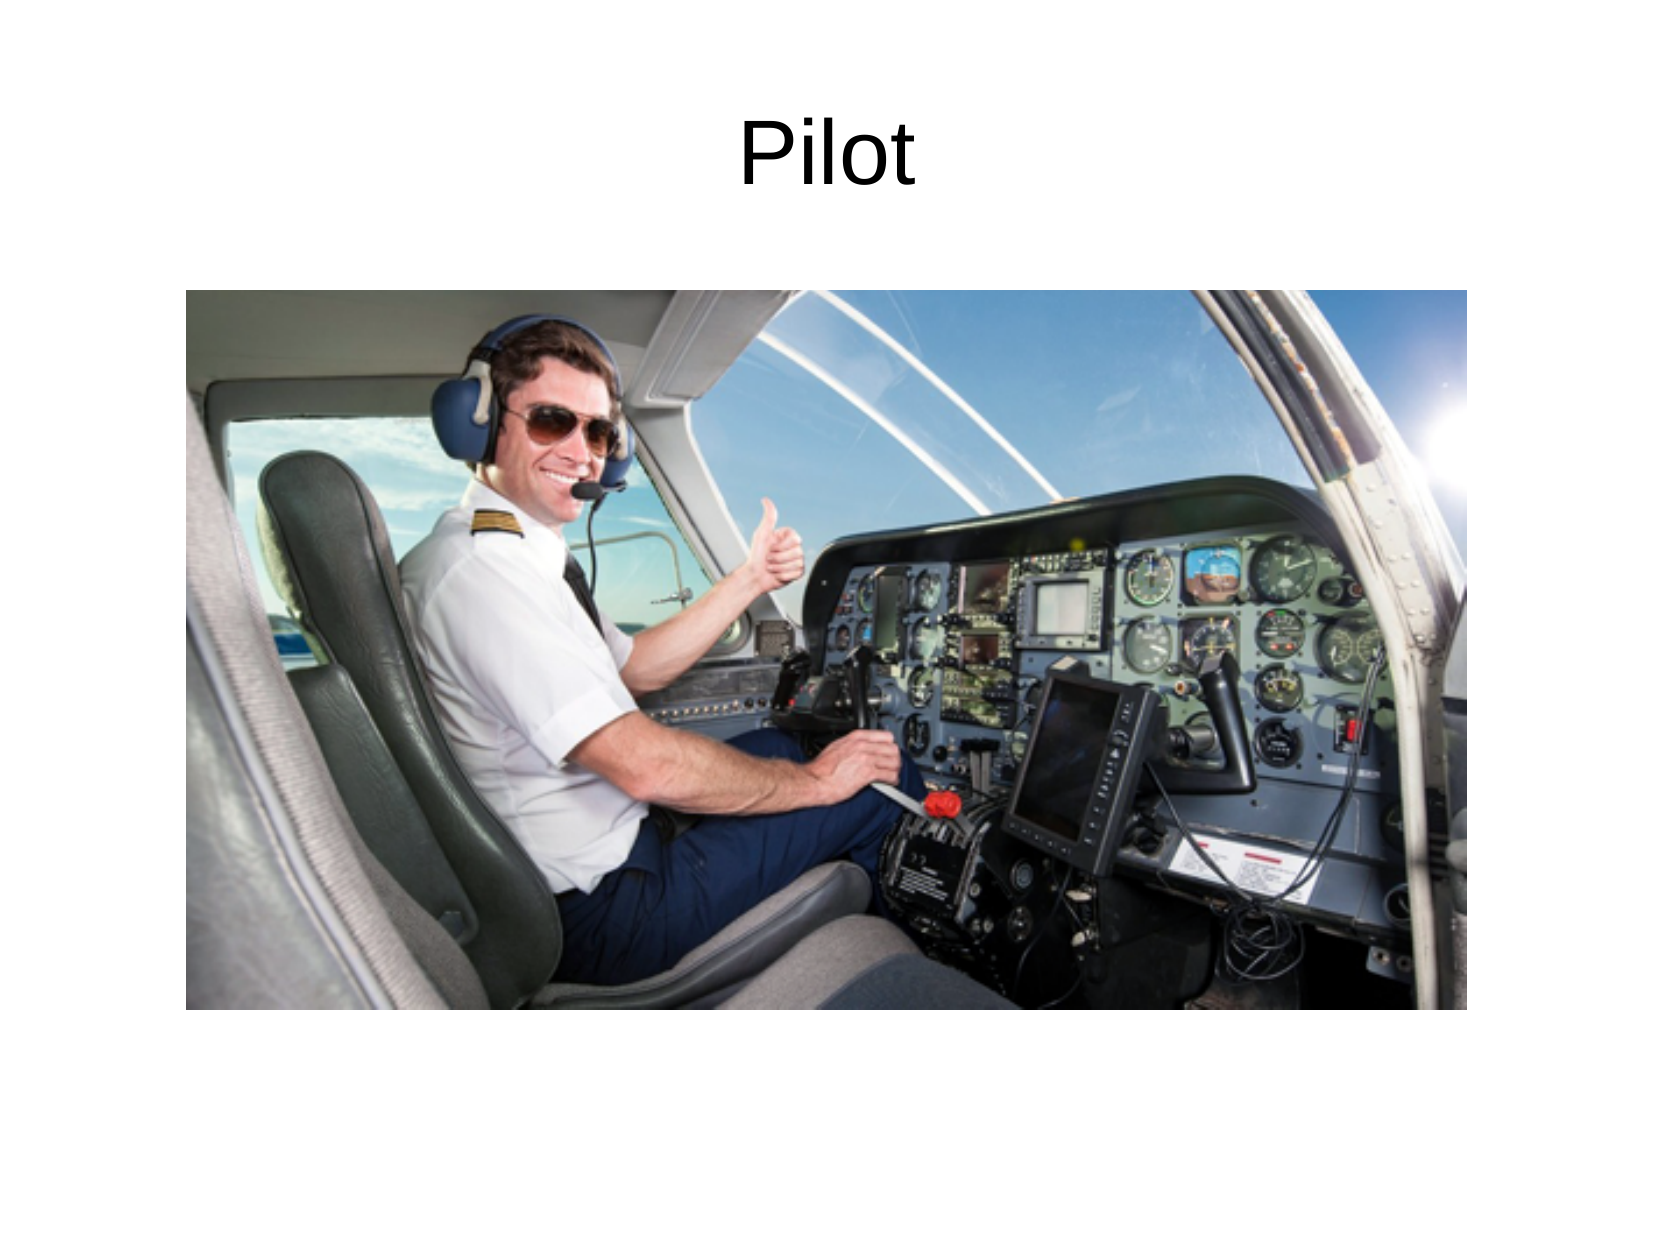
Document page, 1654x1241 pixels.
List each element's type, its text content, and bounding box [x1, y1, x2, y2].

picture [186, 290, 1467, 1010]
title Pilot [82, 49, 1571, 257]
